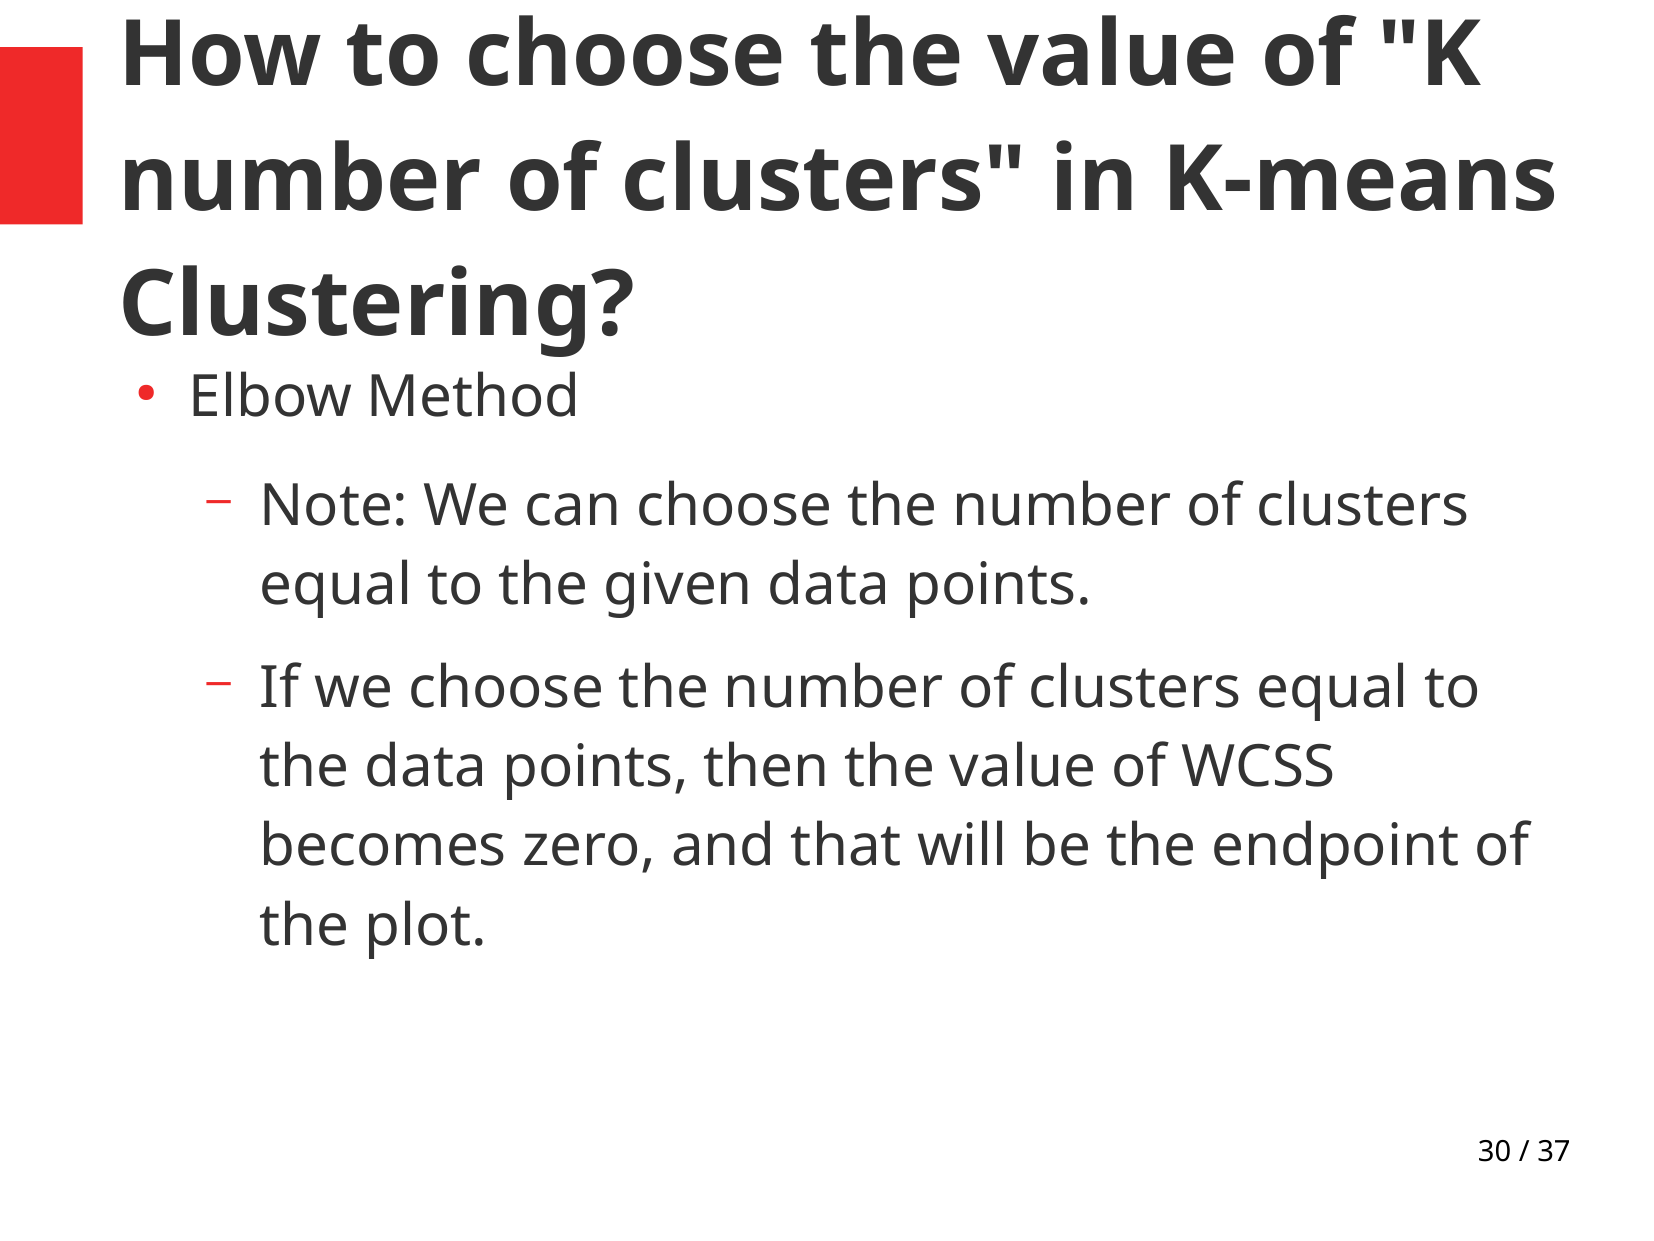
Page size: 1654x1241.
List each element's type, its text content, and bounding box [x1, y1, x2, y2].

title How to choose the value of "K number of clusters" in K-means Clustering? [118, 0, 1654, 363]
list Elbow Method Note: We can choose the number of clusters equal to the given data points. If we choose the number of clusters equal to the data points, then the value of WCSS becomes zero, and that will be the endpoint of the plot. [118, 354, 1536, 1074]
